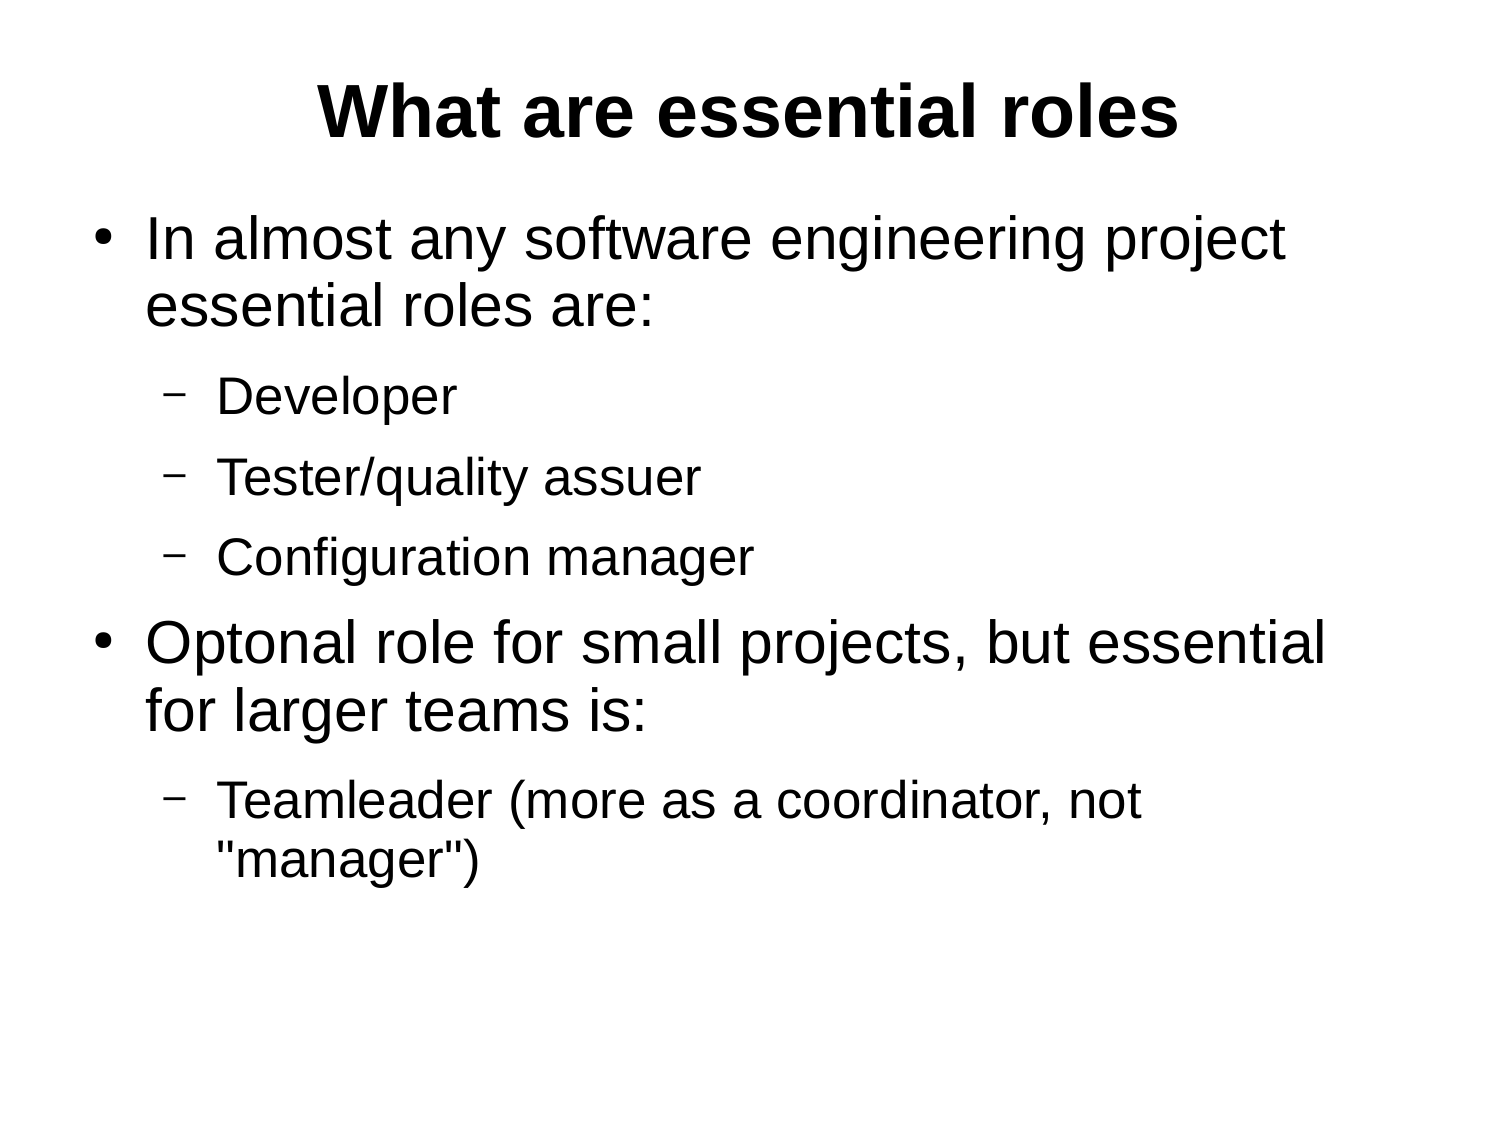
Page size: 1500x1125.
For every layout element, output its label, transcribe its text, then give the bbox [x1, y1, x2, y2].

title What are essential roles [75, 44, 1425, 177]
list In almost any software engineering project essential roles are: Developer Tester/quality assuer Configuration manager Optonal role for small projects, but essential for larger teams is: Teamleader (more as a coordinator, not "manager") [75, 204, 1395, 1075]
